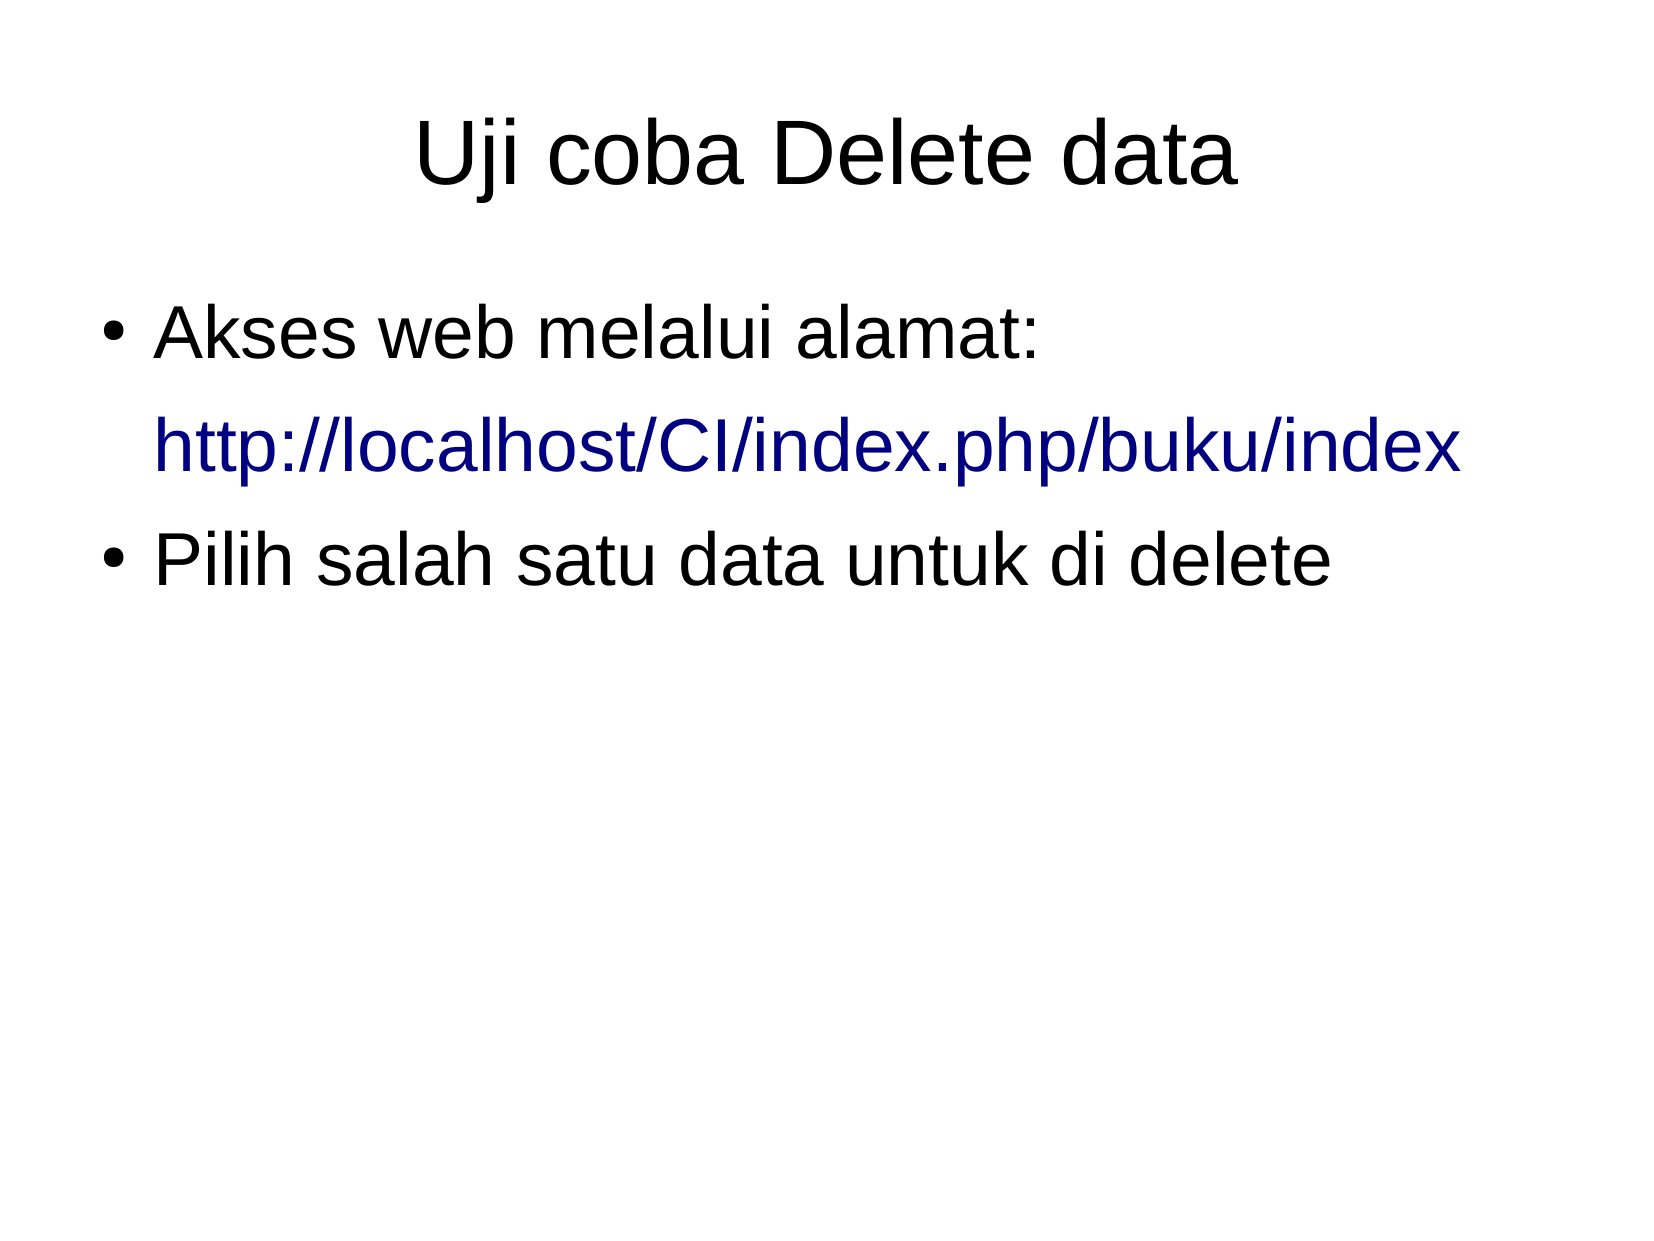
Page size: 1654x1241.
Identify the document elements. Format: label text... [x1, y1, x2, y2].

title Uji coba Delete data [82, 49, 1571, 257]
list Akses web melalui alamat: http://localhost/CI/index.php/buku/index Pilih salah satu data untuk di delete [82, 290, 1571, 1010]
